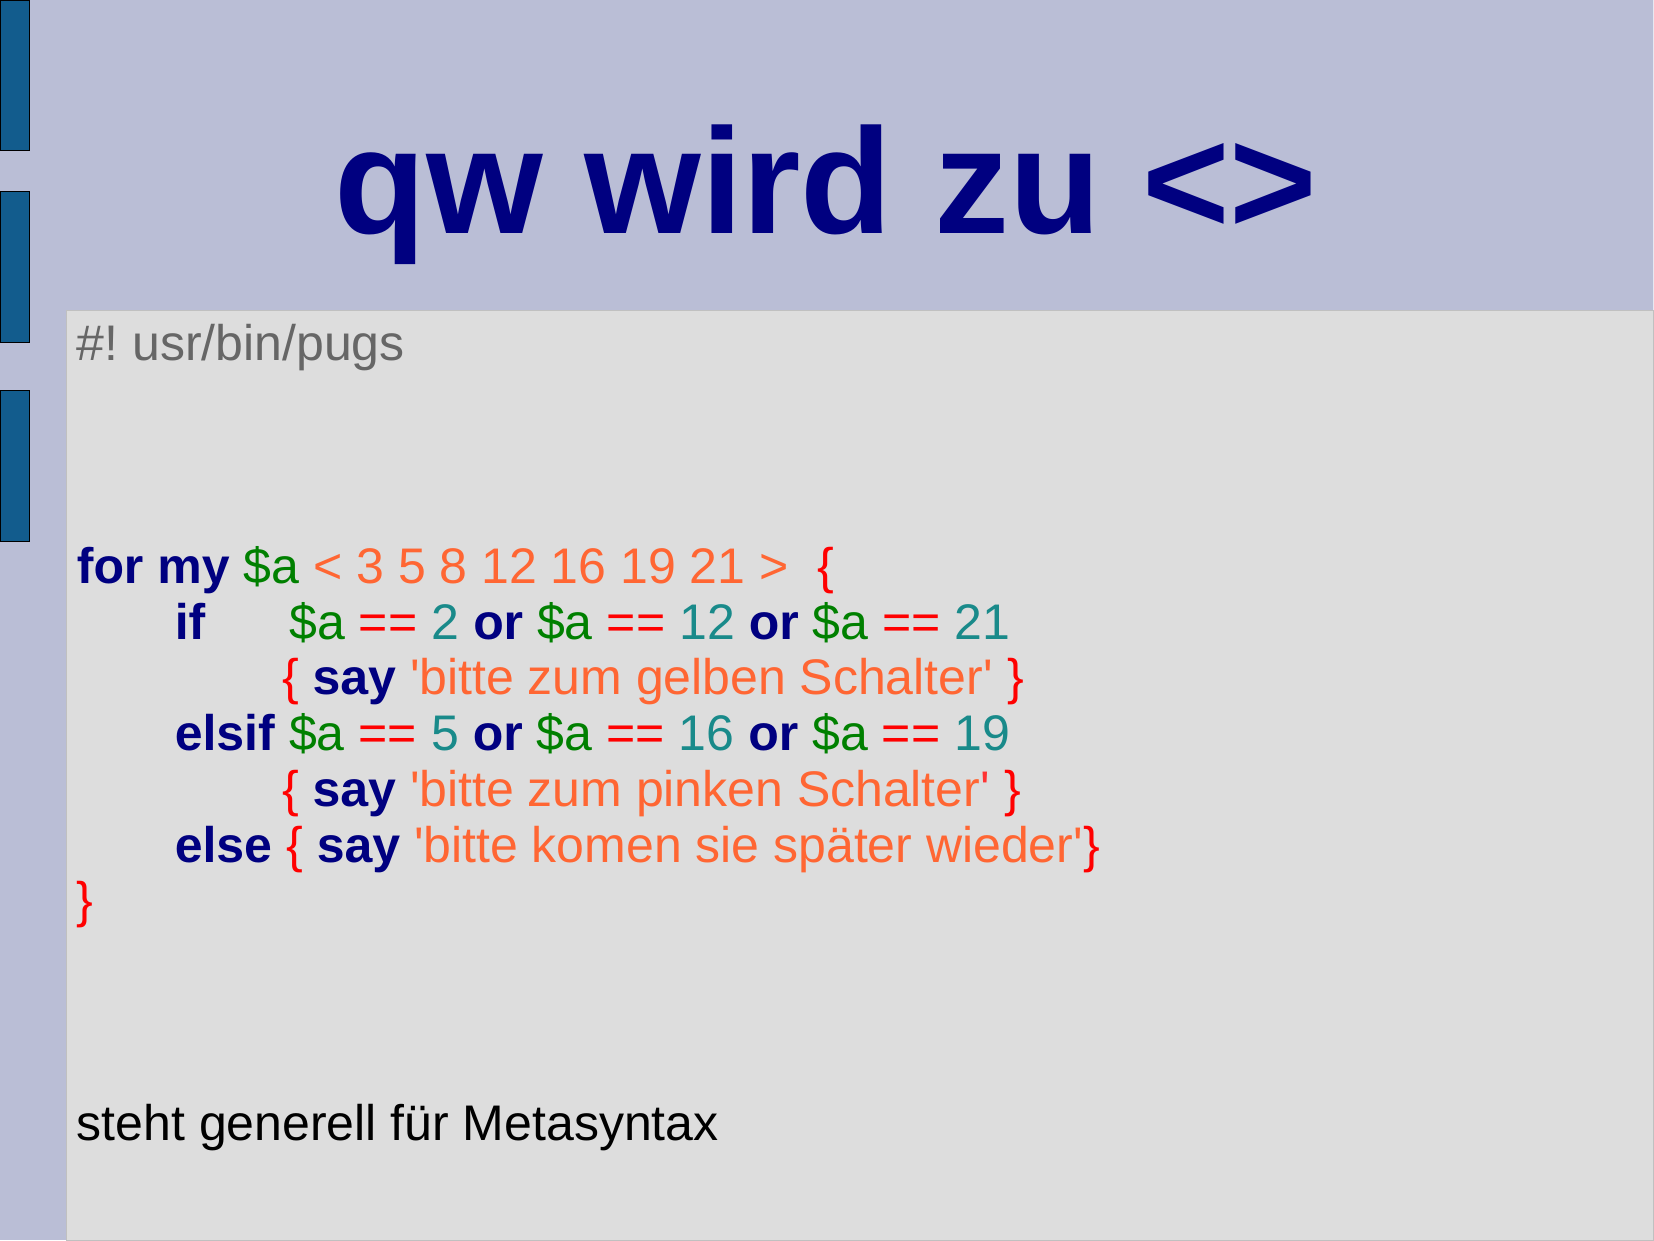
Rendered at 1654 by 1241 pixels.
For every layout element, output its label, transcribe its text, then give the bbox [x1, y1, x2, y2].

list #! usr/bin/pugs for my $a < 3 5 8 12 16 19 21 > { if $a == 2 or $a == 12 or $a == 21 { say 'bitte zum gelben Schalter' } elsif $a == 5 or $a == 16 or $a == 19 { say 'bitte zum pinken Schalter' } else { say 'bitte komen sie später wieder'} } steht generell für Metasyntax [76, 315, 1654, 1182]
title qw wird zu <> [59, 78, 1595, 286]
